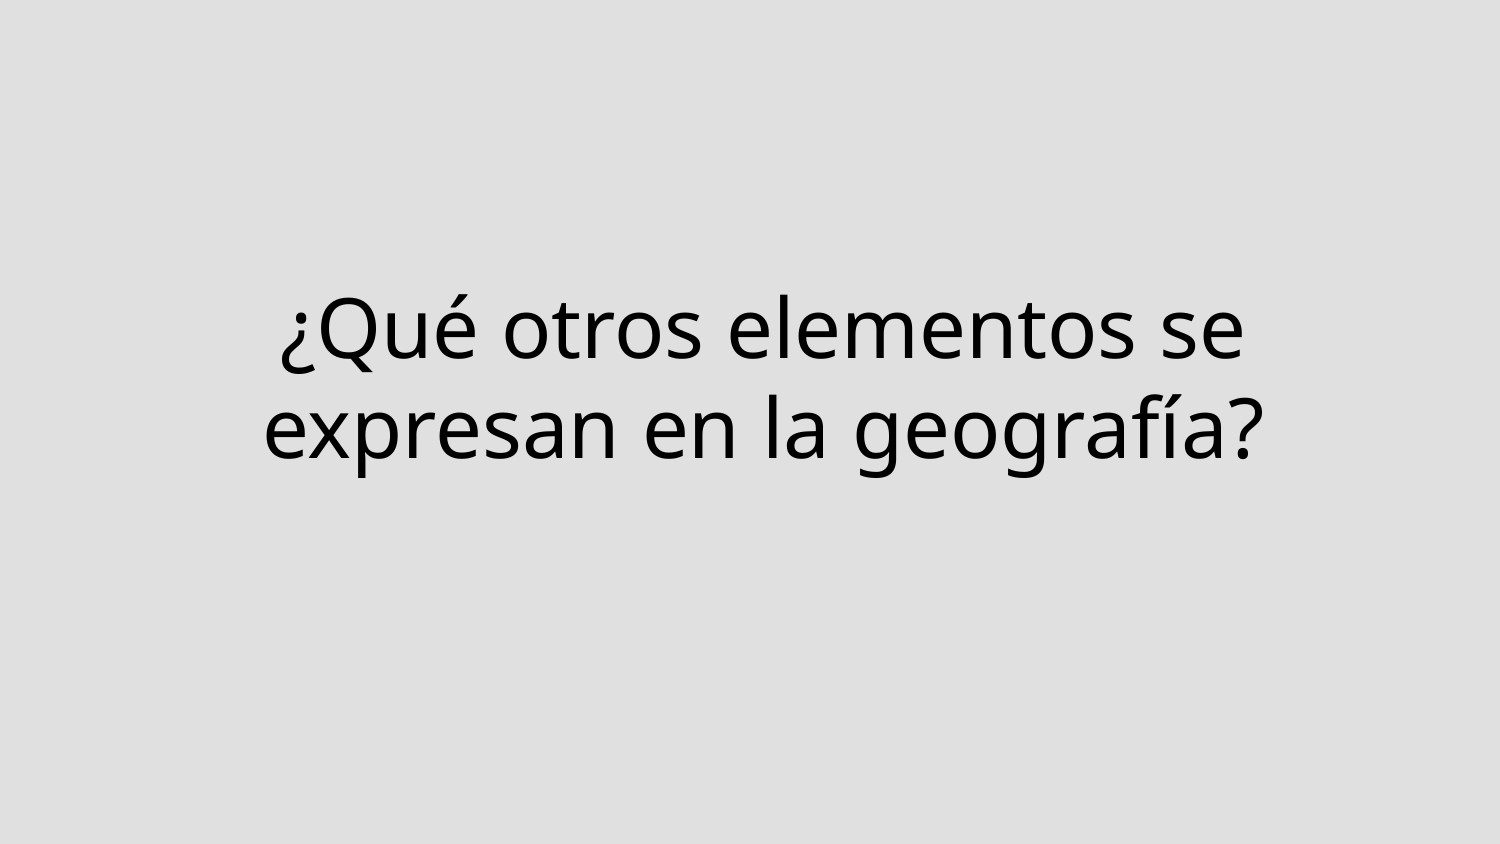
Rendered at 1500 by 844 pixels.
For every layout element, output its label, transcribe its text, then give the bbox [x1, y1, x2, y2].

title ¿Qué otros elementos se expresan en la geografía? [169, 259, 1359, 660]
